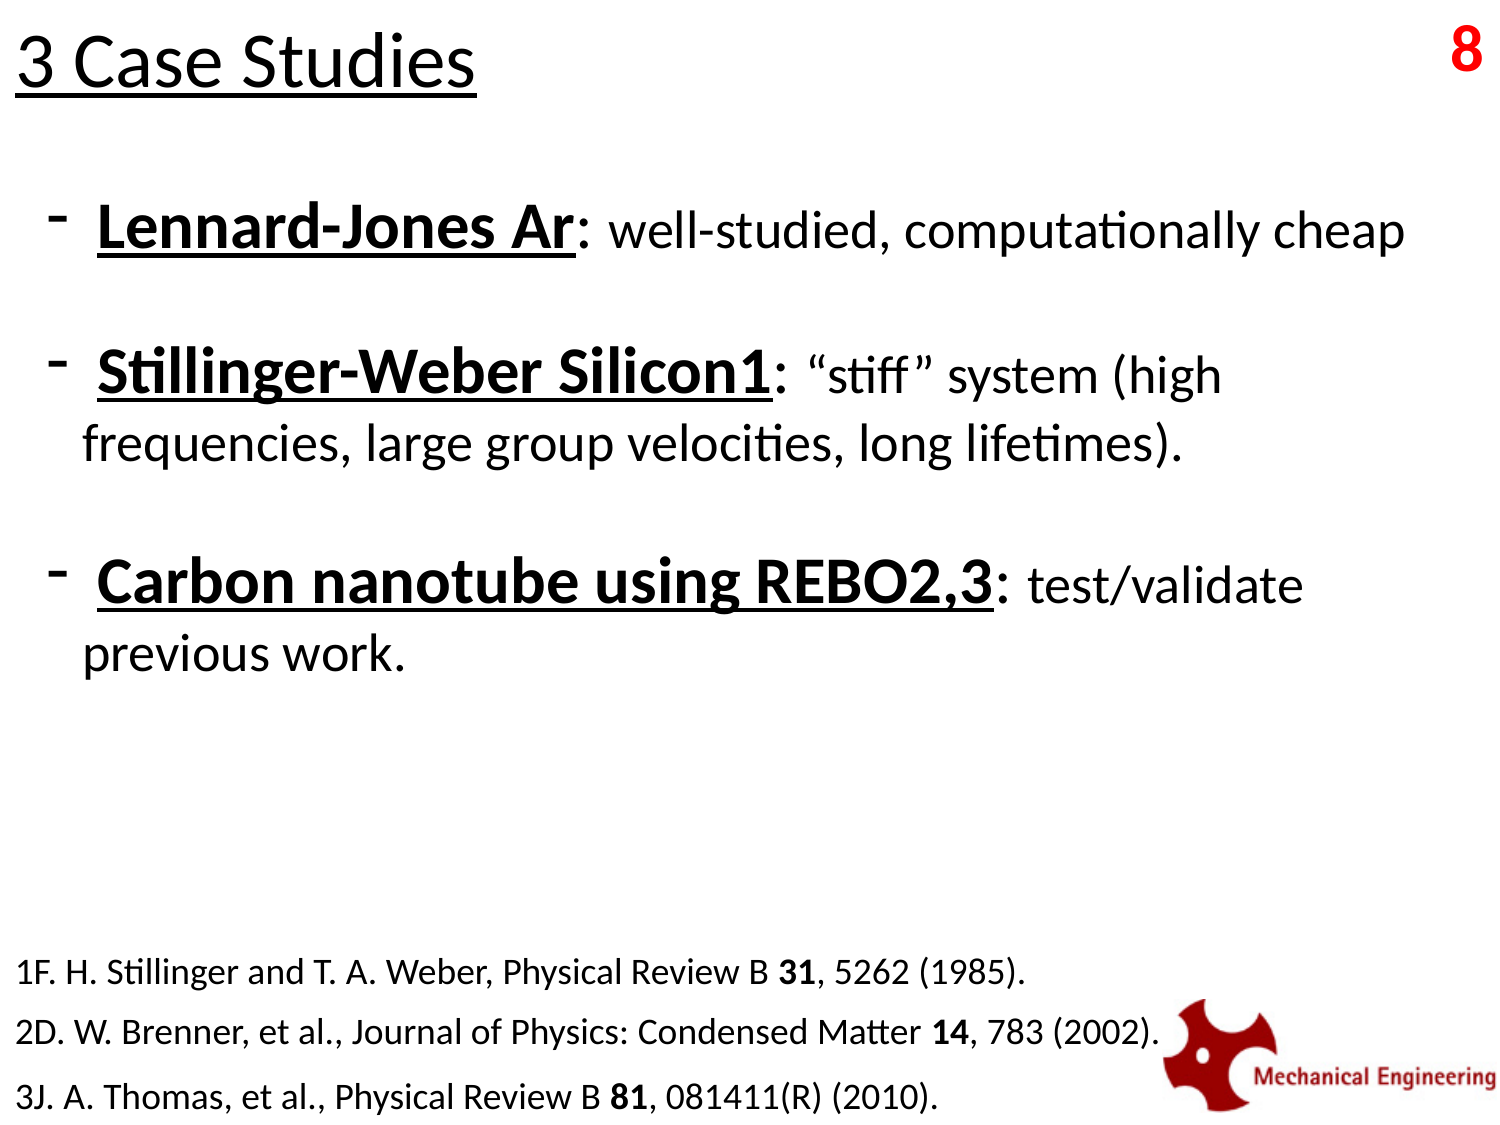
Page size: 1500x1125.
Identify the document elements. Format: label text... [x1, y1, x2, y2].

picture [1162, 999, 1497, 1113]
text_box 3J. A. Thomas, et al., Physical Review B 81, 081411(R) (2010). [0, 1064, 1247, 1125]
title 3 Case Studies [0, 0, 1350, 150]
text_box 1F. H. Stillinger and T. A. Weber, Physical Review B 31, 5262 (1985). [0, 939, 1138, 1000]
text_box Lennard-Jones Ar: well-studied, computationally cheap Stillinger-Weber Silicon1: “stiff” system (high frequencies, large group velocities, long lifetimes). Carbon nanotube using REBO2,3: test/validate previous work. [31, 174, 1500, 690]
text_box 2D. W. Brenner, et al., Journal of Physics: Condensed Matter 14, 783 (2002). [0, 999, 1221, 1060]
text_box 8 [1435, 0, 1500, 93]
